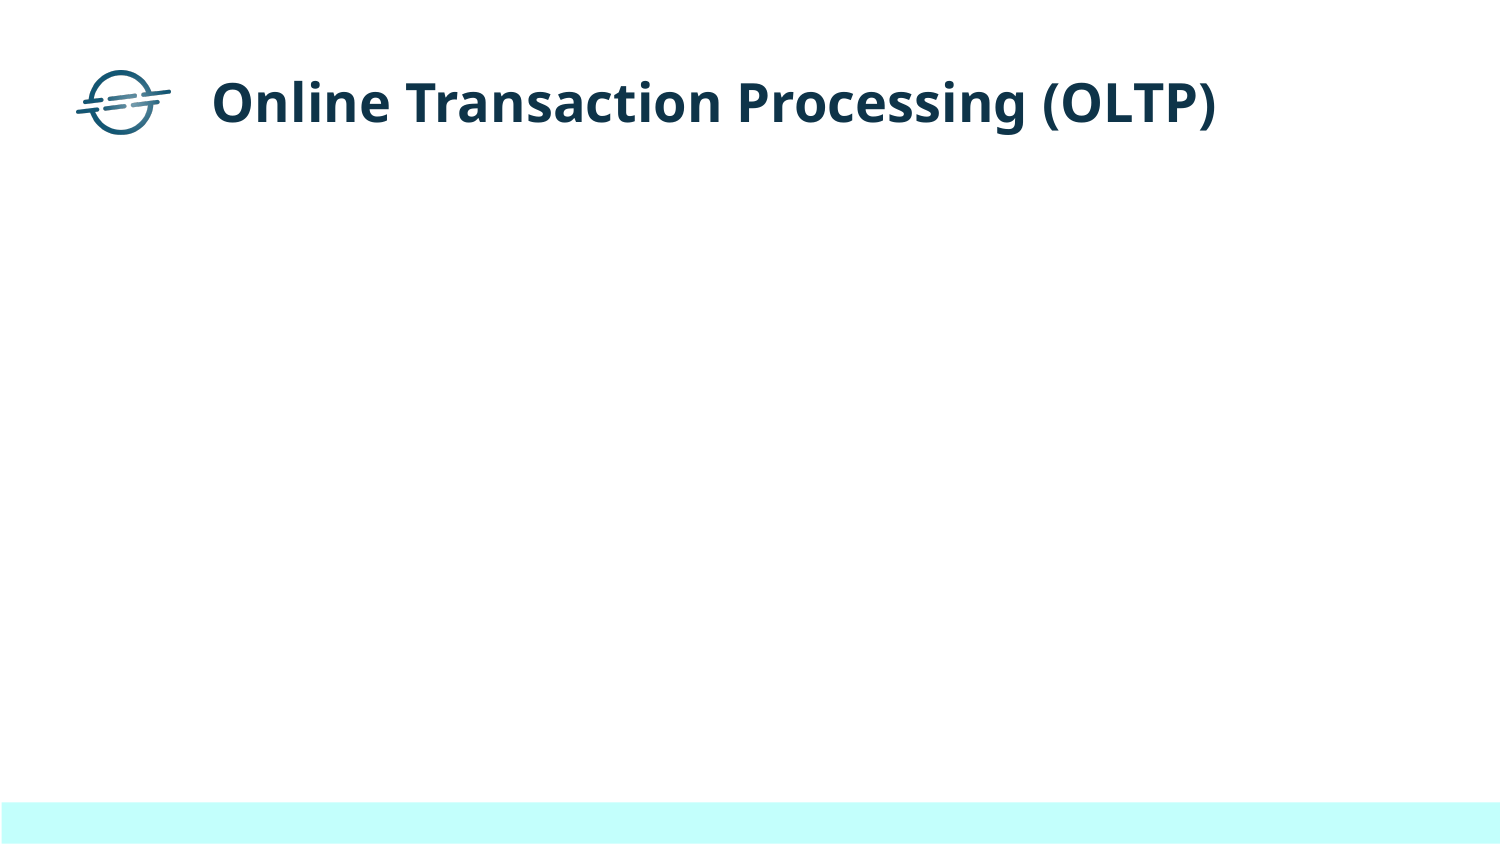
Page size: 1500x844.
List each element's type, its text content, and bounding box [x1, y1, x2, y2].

picture [76, 70, 171, 135]
text_box [1, 802, 1500, 844]
title Online Transaction Processing (OLTP) [196, 53, 1364, 155]
